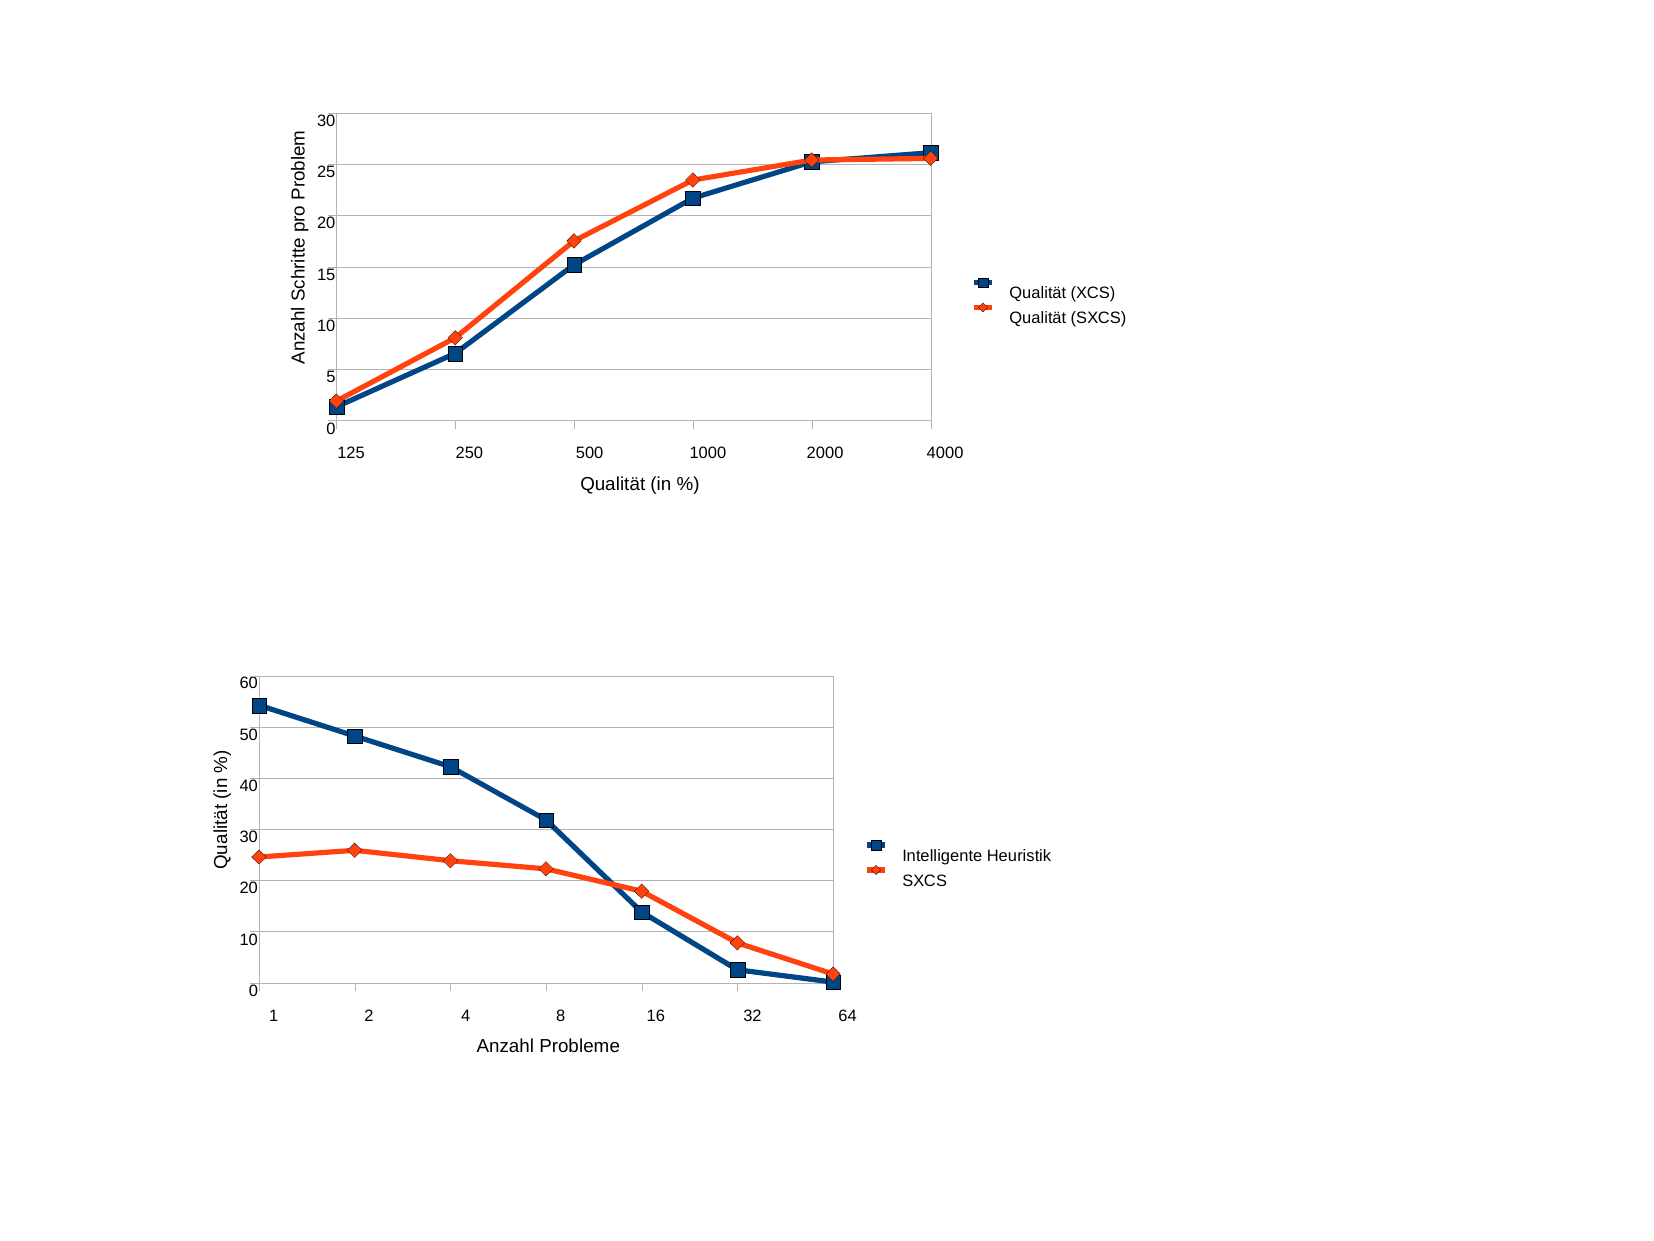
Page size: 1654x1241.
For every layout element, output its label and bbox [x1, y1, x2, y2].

picture [166, 656, 1069, 1069]
picture [243, 94, 1144, 507]
